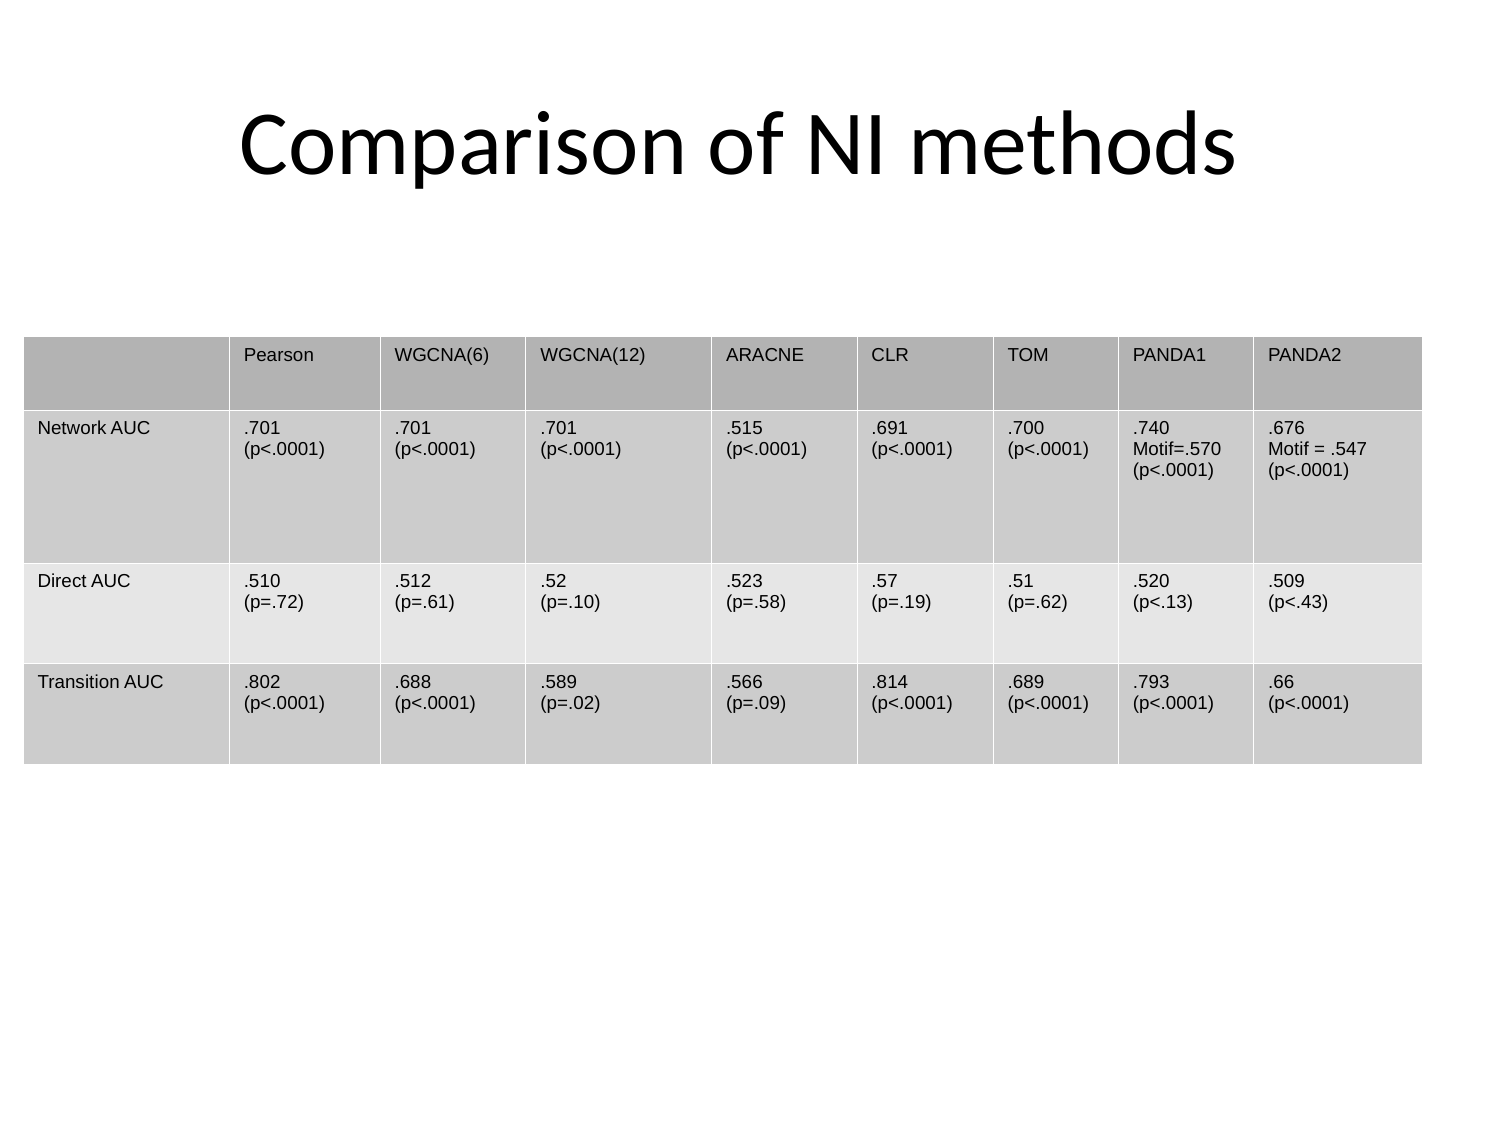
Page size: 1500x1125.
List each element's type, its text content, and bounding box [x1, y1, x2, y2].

table_header WGCNA(12) [526, 337, 711, 410]
table_header ARACNE [712, 337, 857, 410]
table_header CLR [858, 337, 993, 410]
table_cell .589 (p=.02) [526, 664, 711, 764]
table_cell .740 Motif=.570 (p<.0001) [1119, 411, 1253, 563]
table_cell .689 (p<.0001) [994, 664, 1118, 764]
table_cell .793 (p<.0001) [1119, 664, 1253, 764]
table_cell .566 (p=.09) [712, 664, 857, 764]
table_header Pearson [230, 337, 380, 410]
table_cell .676 Motif = .547 (p<.0001) [1254, 411, 1422, 563]
table_header WGCNA(6) [381, 337, 525, 410]
table_cell .51 (p=.62) [994, 564, 1118, 663]
table_cell .701 (p<.0001) [526, 411, 711, 563]
table_cell Transition AUC [24, 664, 229, 764]
table_cell .520 (p<.13) [1119, 564, 1253, 663]
table_cell .691 (p<.0001) [858, 411, 993, 563]
table_cell .700 (p<.0001) [994, 411, 1118, 563]
table_cell .66 (p<.0001) [1254, 664, 1422, 764]
table_cell .515 (p<.0001) [712, 411, 857, 563]
table_header PANDA2 [1254, 337, 1422, 410]
table_cell Direct AUC [24, 564, 229, 663]
table_cell Network AUC [24, 411, 229, 563]
table_cell .57 (p=.19) [858, 564, 993, 663]
table_header TOM [994, 337, 1118, 410]
table_cell .512 (p=.61) [381, 564, 525, 663]
title Comparison of NI methods [101, 31, 1377, 273]
table_cell .52 (p=.10) [526, 564, 711, 663]
table_cell .701 (p<.0001) [381, 411, 525, 563]
table_cell .523 (p=.58) [712, 564, 857, 663]
table_cell .510 (p=.72) [230, 564, 380, 663]
table_cell .509 (p<.43) [1254, 564, 1422, 663]
table_cell .802 (p<.0001) [230, 664, 380, 764]
table_header [24, 337, 229, 410]
table_cell .701 (p<.0001) [230, 411, 380, 563]
table_header PANDA1 [1119, 337, 1253, 410]
table_cell .688 (p<.0001) [381, 664, 525, 764]
table_cell .814 (p<.0001) [858, 664, 993, 764]
